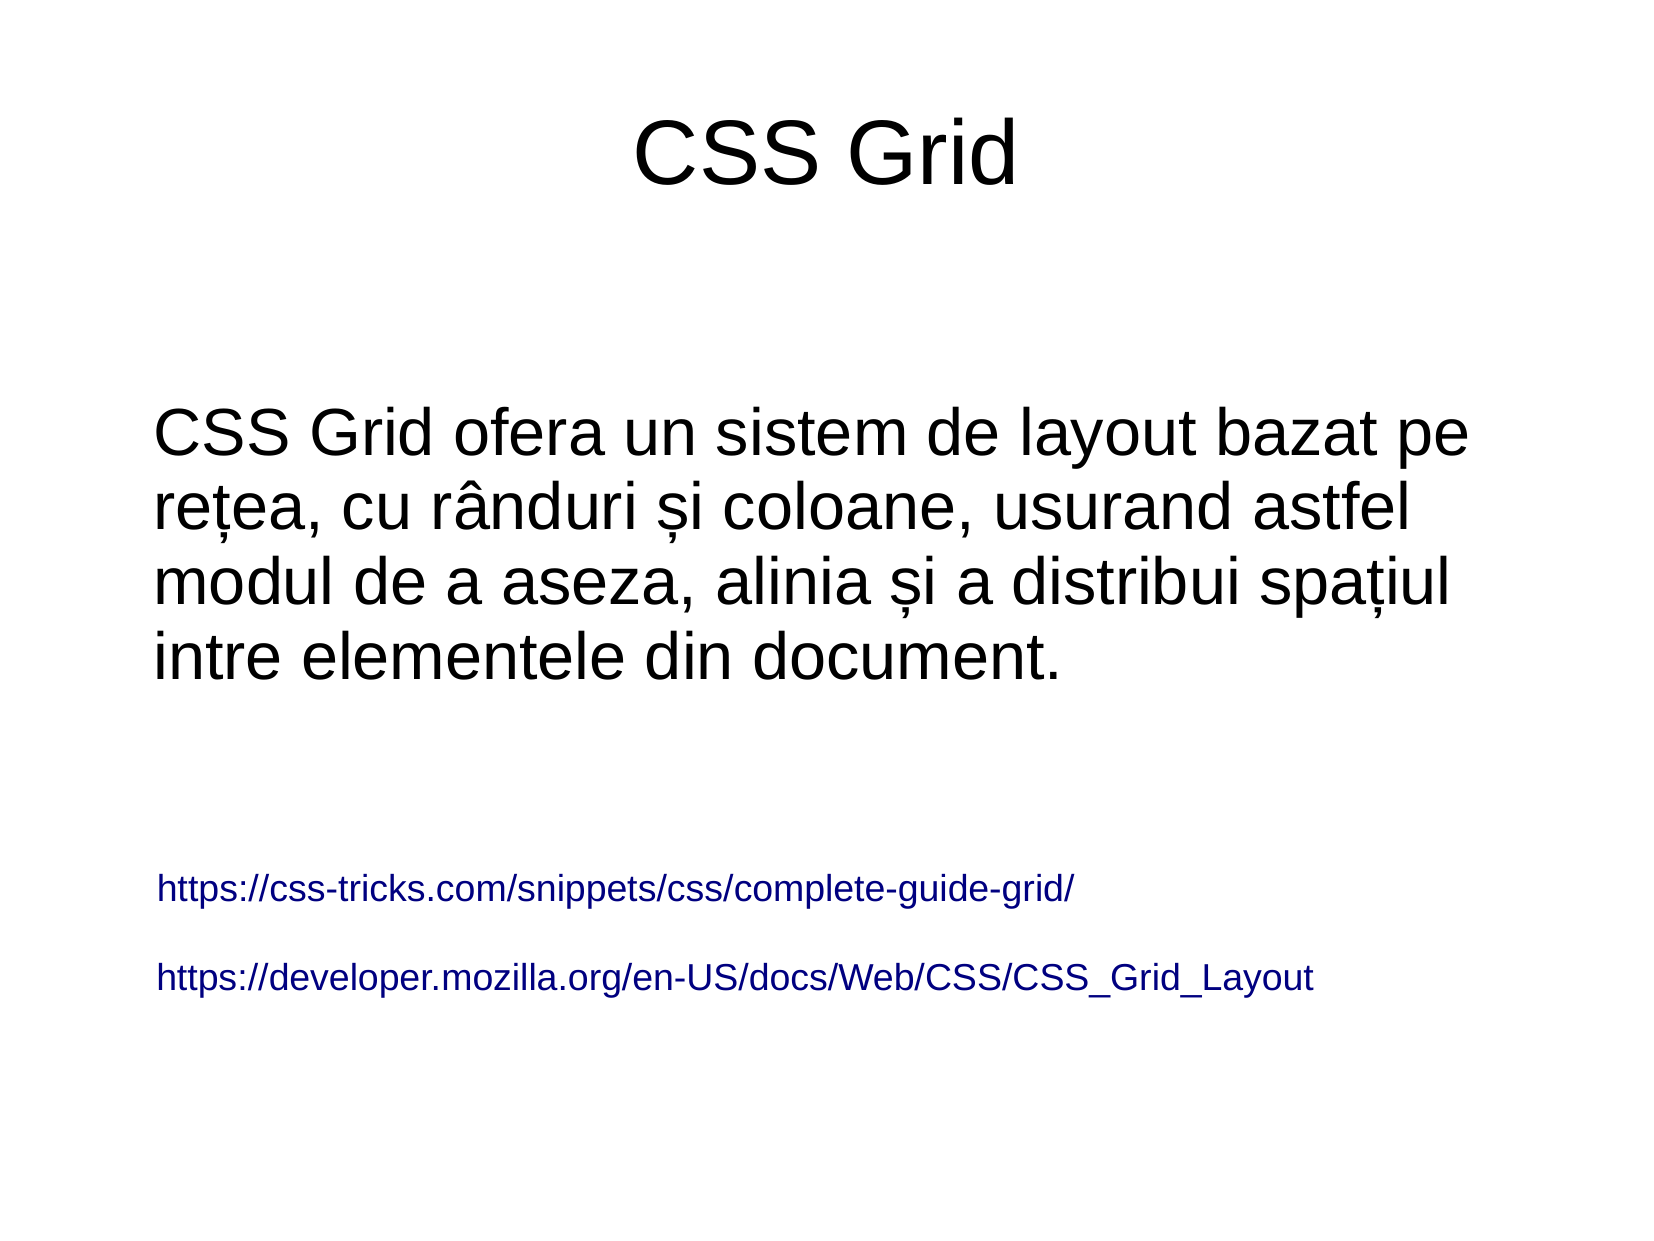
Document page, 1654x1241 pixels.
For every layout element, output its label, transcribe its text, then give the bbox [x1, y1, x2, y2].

text_box https://developer.mozilla.org/en-US/docs/Web/CSS/CSS_Grid_Layout [141, 949, 1566, 1020]
list CSS Grid ofera un sistem de layout bazat pe rețea, cu rânduri și coloane, usurand astfel modul de a aseza, alinia și a distribui spațiul intre elementele din document. [82, 290, 1571, 1010]
text_box https://css-tricks.com/snippets/css/complete-guide-grid/ [142, 860, 1261, 931]
title CSS Grid [82, 49, 1571, 257]
